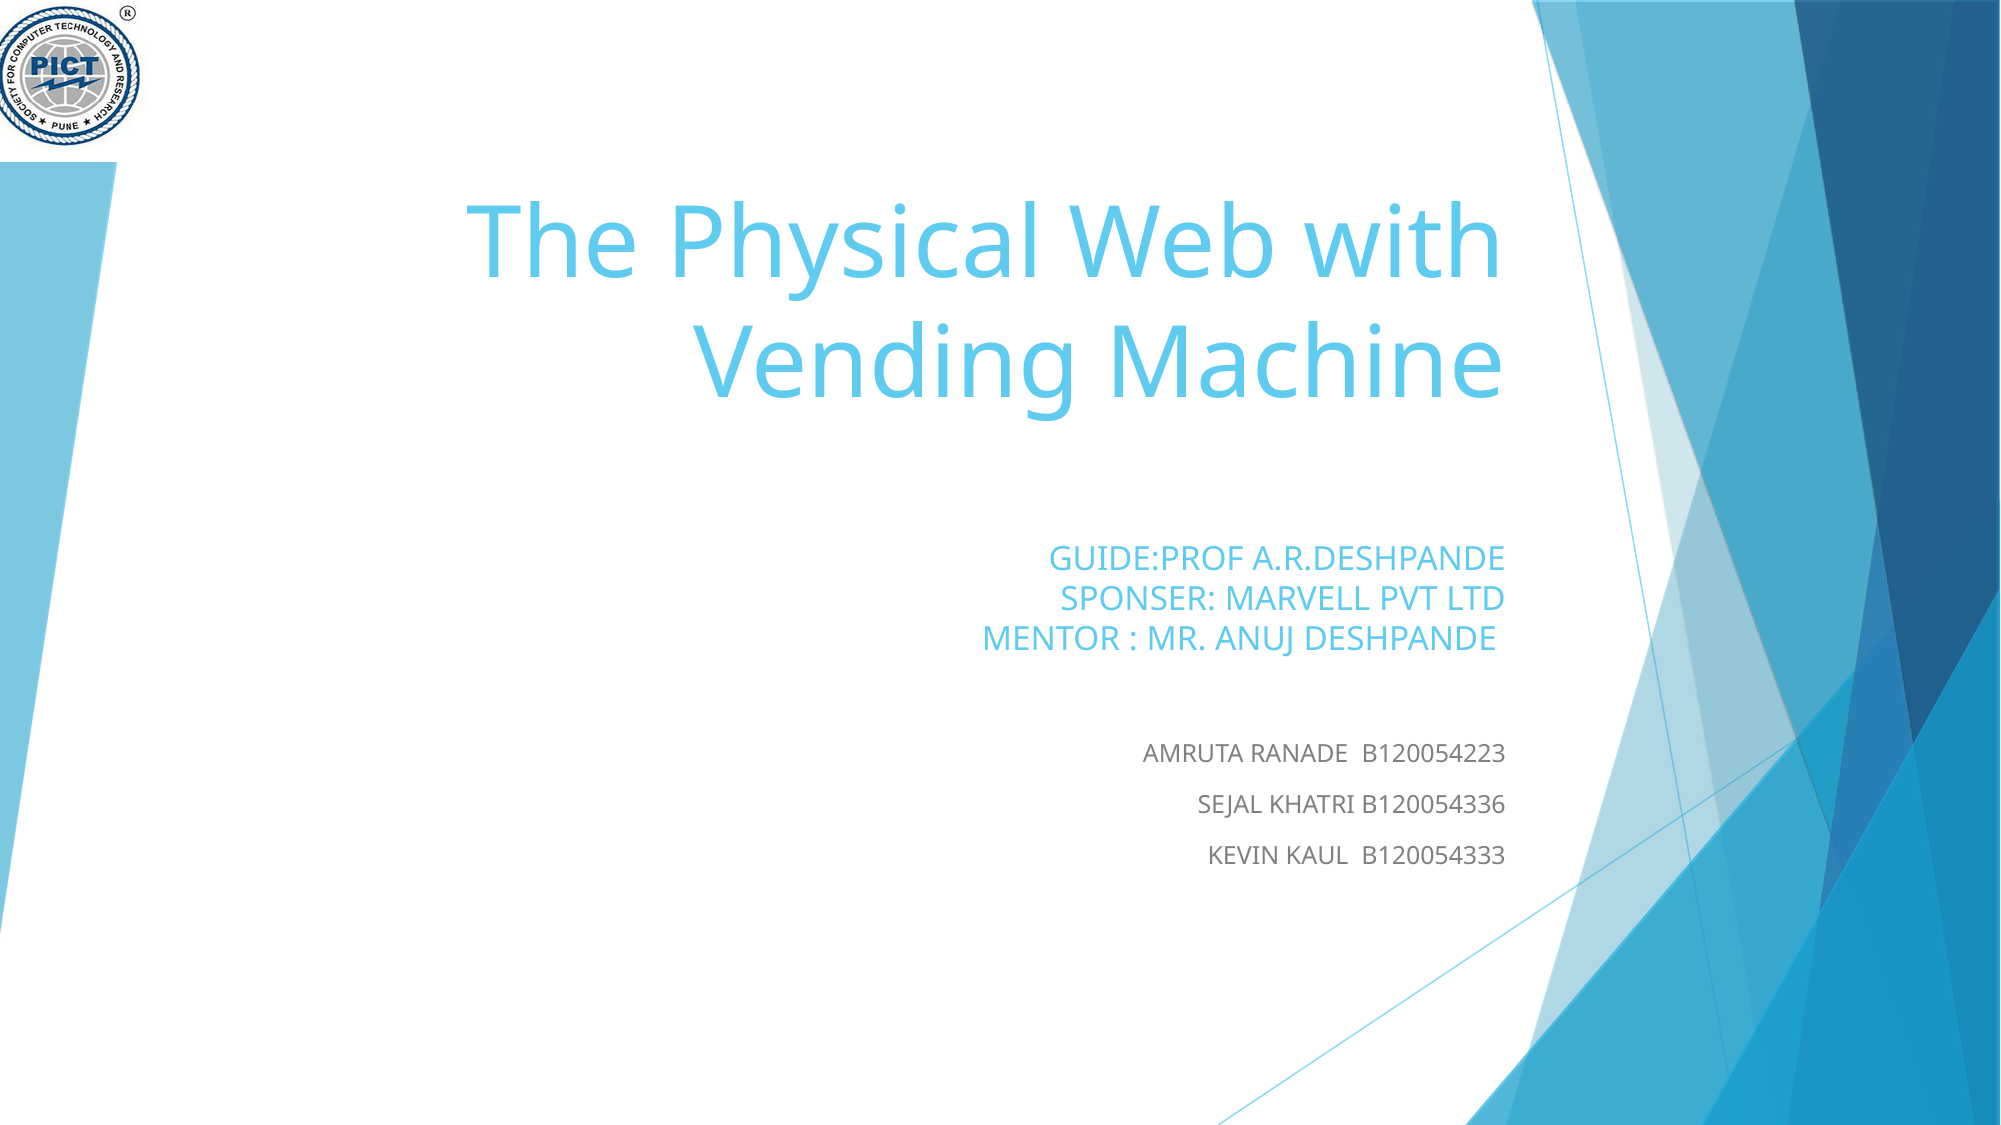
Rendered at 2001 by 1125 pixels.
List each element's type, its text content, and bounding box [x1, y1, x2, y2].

picture [0, 0, 158, 162]
subtitle AMRUTA RANADE B120054223 SEJAL KHATRI B120054336 KEVIN KAUL B120054333 [247, 664, 1522, 960]
title The Physical Web with Vending Machine GUIDE:PROF A.R.DESHPANDE SPONSER: MARVELL PVT LTD MENTOR : MR. ANUJ DESHPANDE [247, 192, 1522, 664]
